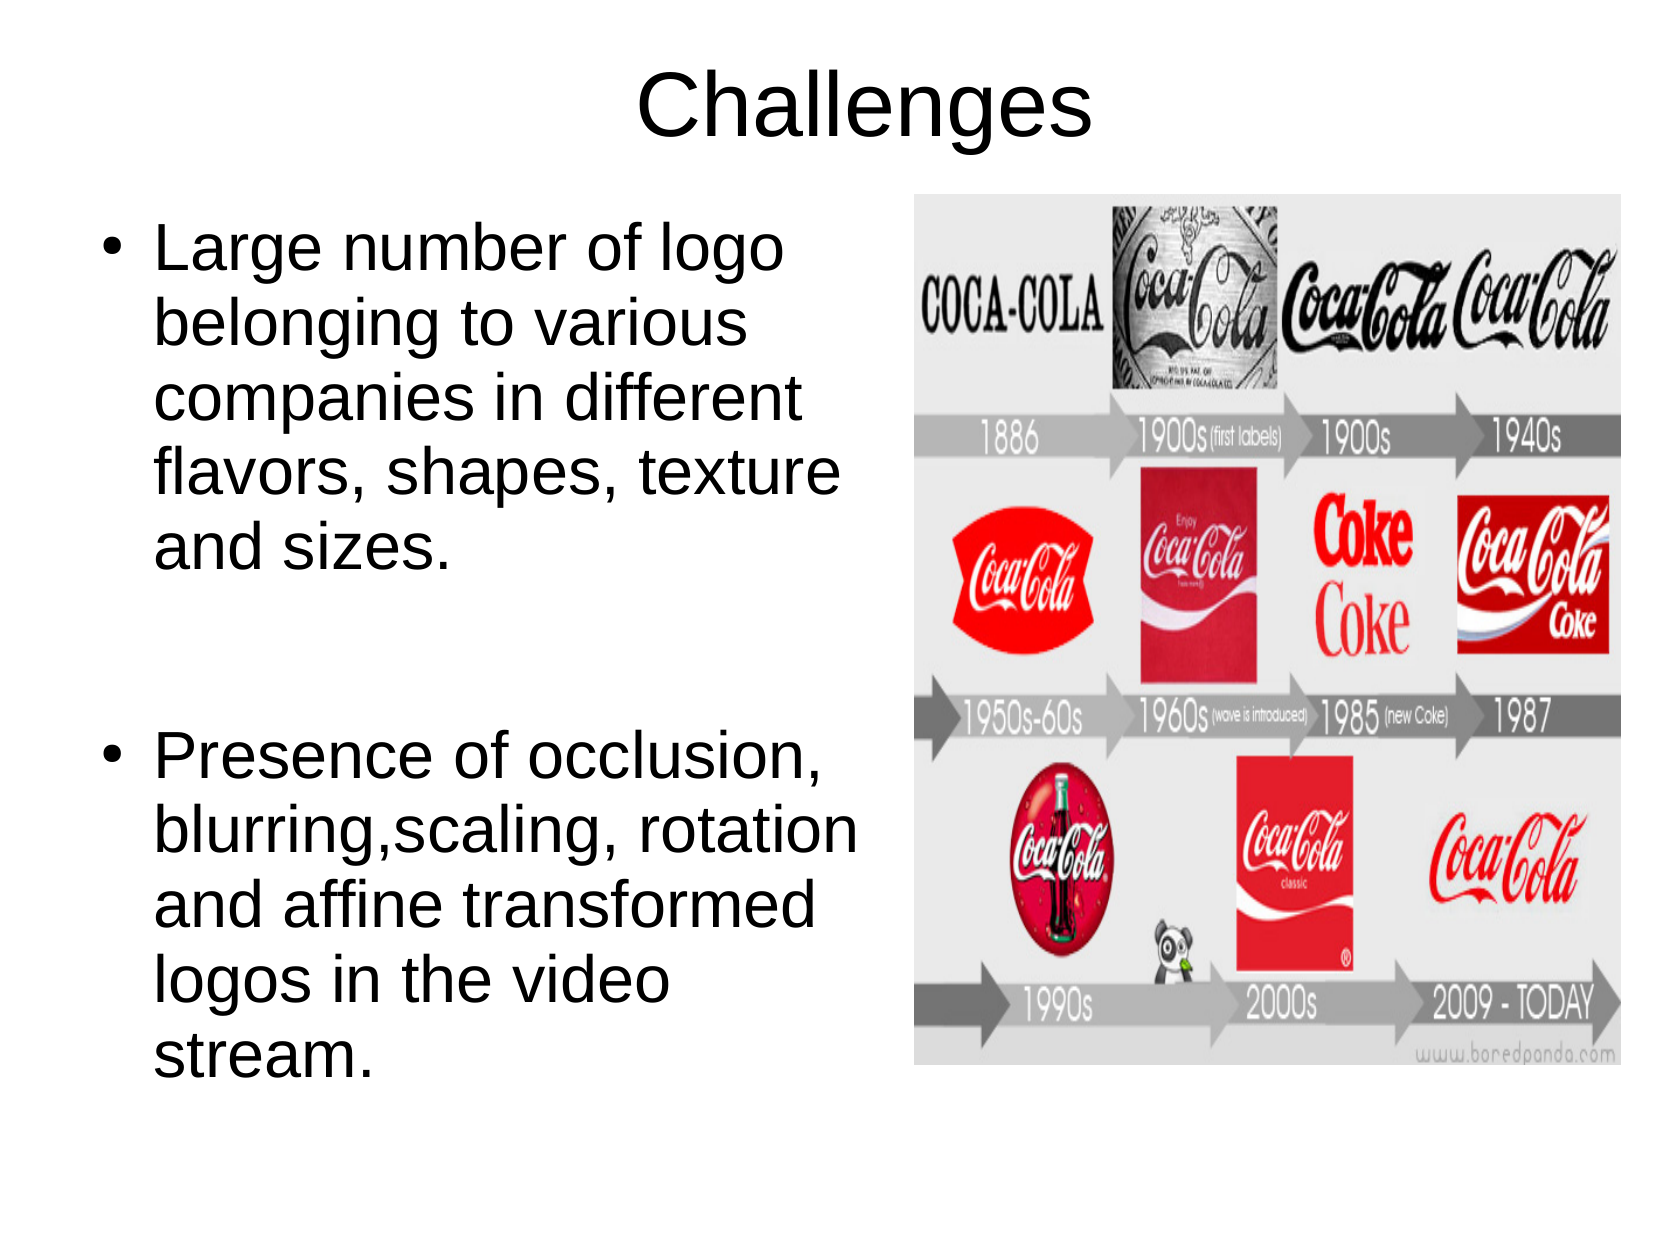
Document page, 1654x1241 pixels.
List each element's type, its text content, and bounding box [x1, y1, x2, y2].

picture [914, 194, 1621, 1066]
list Large number of logo belonging to various companies in different flavors, shapes, texture and sizes. Presence of occlusion, blurring,scaling, rotation and affine transformed logos in the video stream. [82, 210, 886, 1111]
title Challenges [82, 30, 1571, 181]
